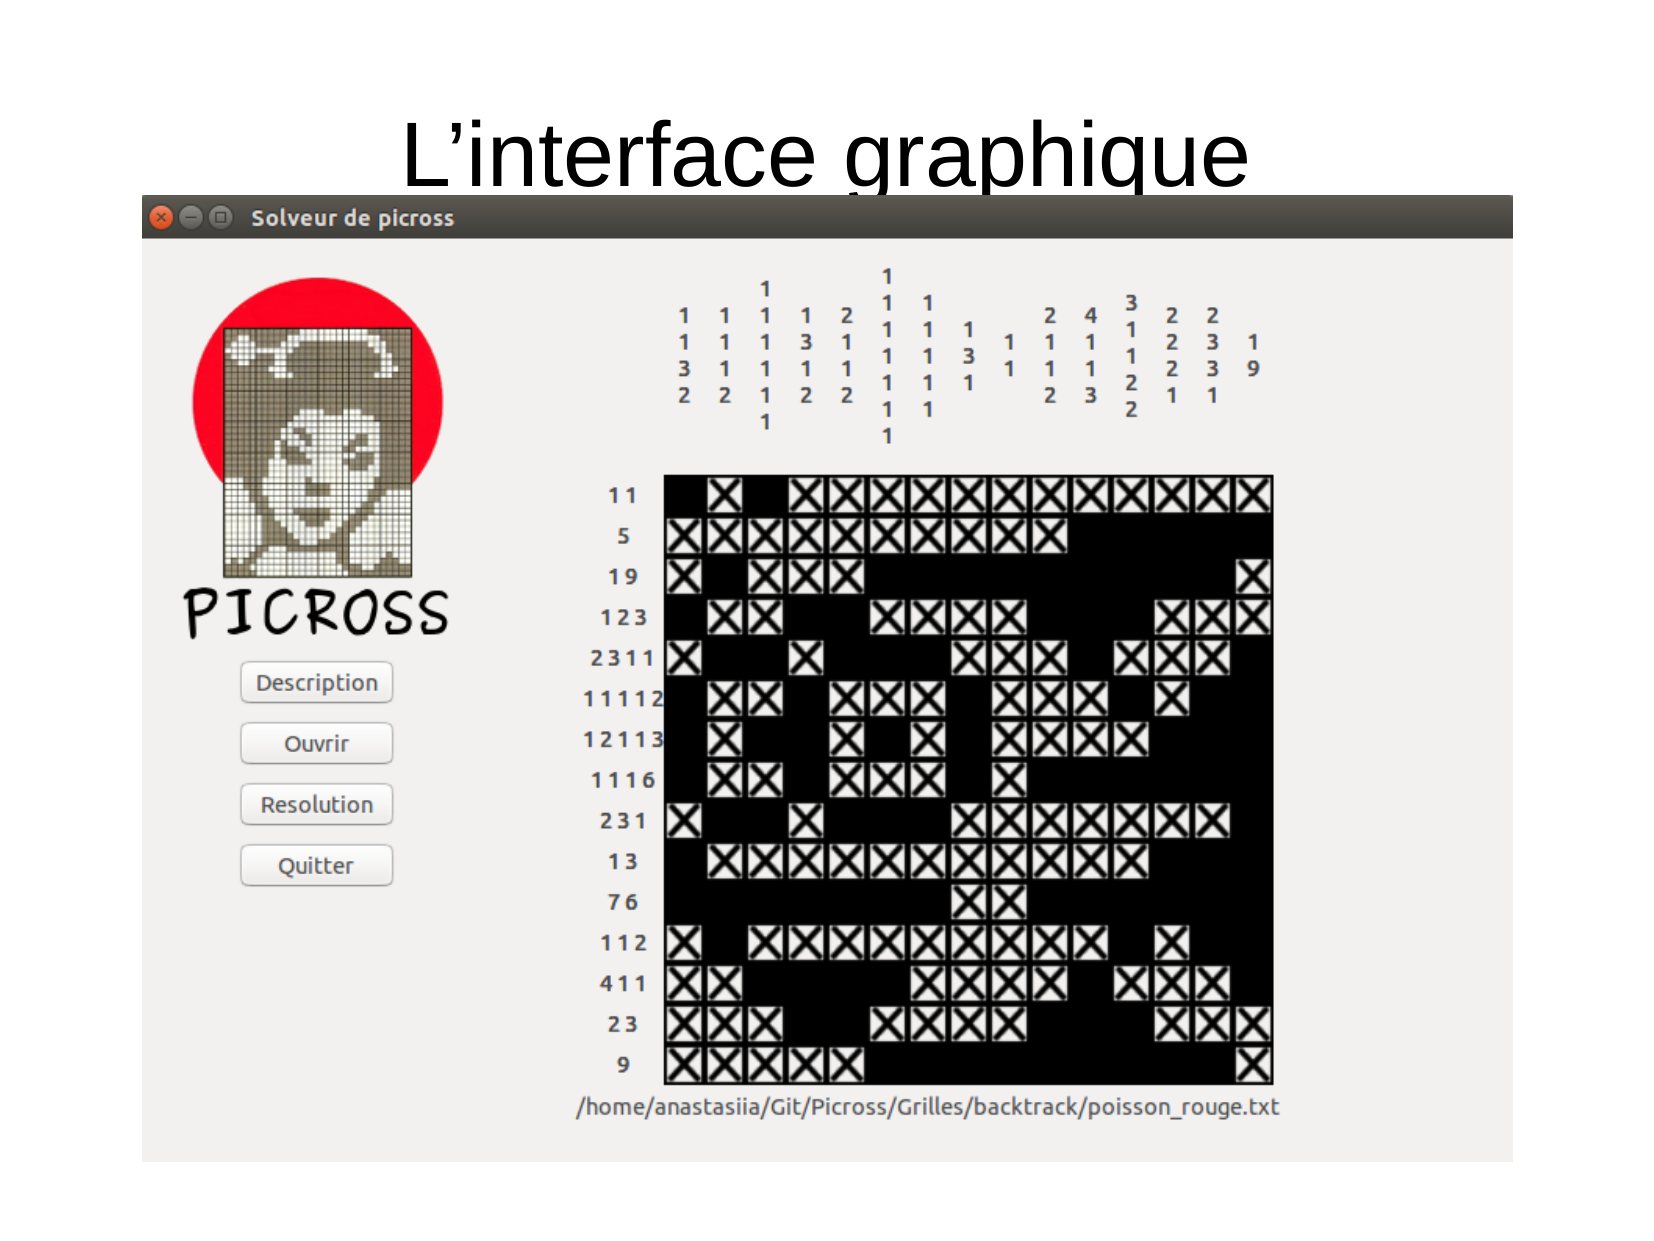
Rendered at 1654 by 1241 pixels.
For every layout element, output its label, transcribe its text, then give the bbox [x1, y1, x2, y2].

picture [142, 195, 1513, 1162]
title L’interface graphique [82, 49, 1571, 257]
